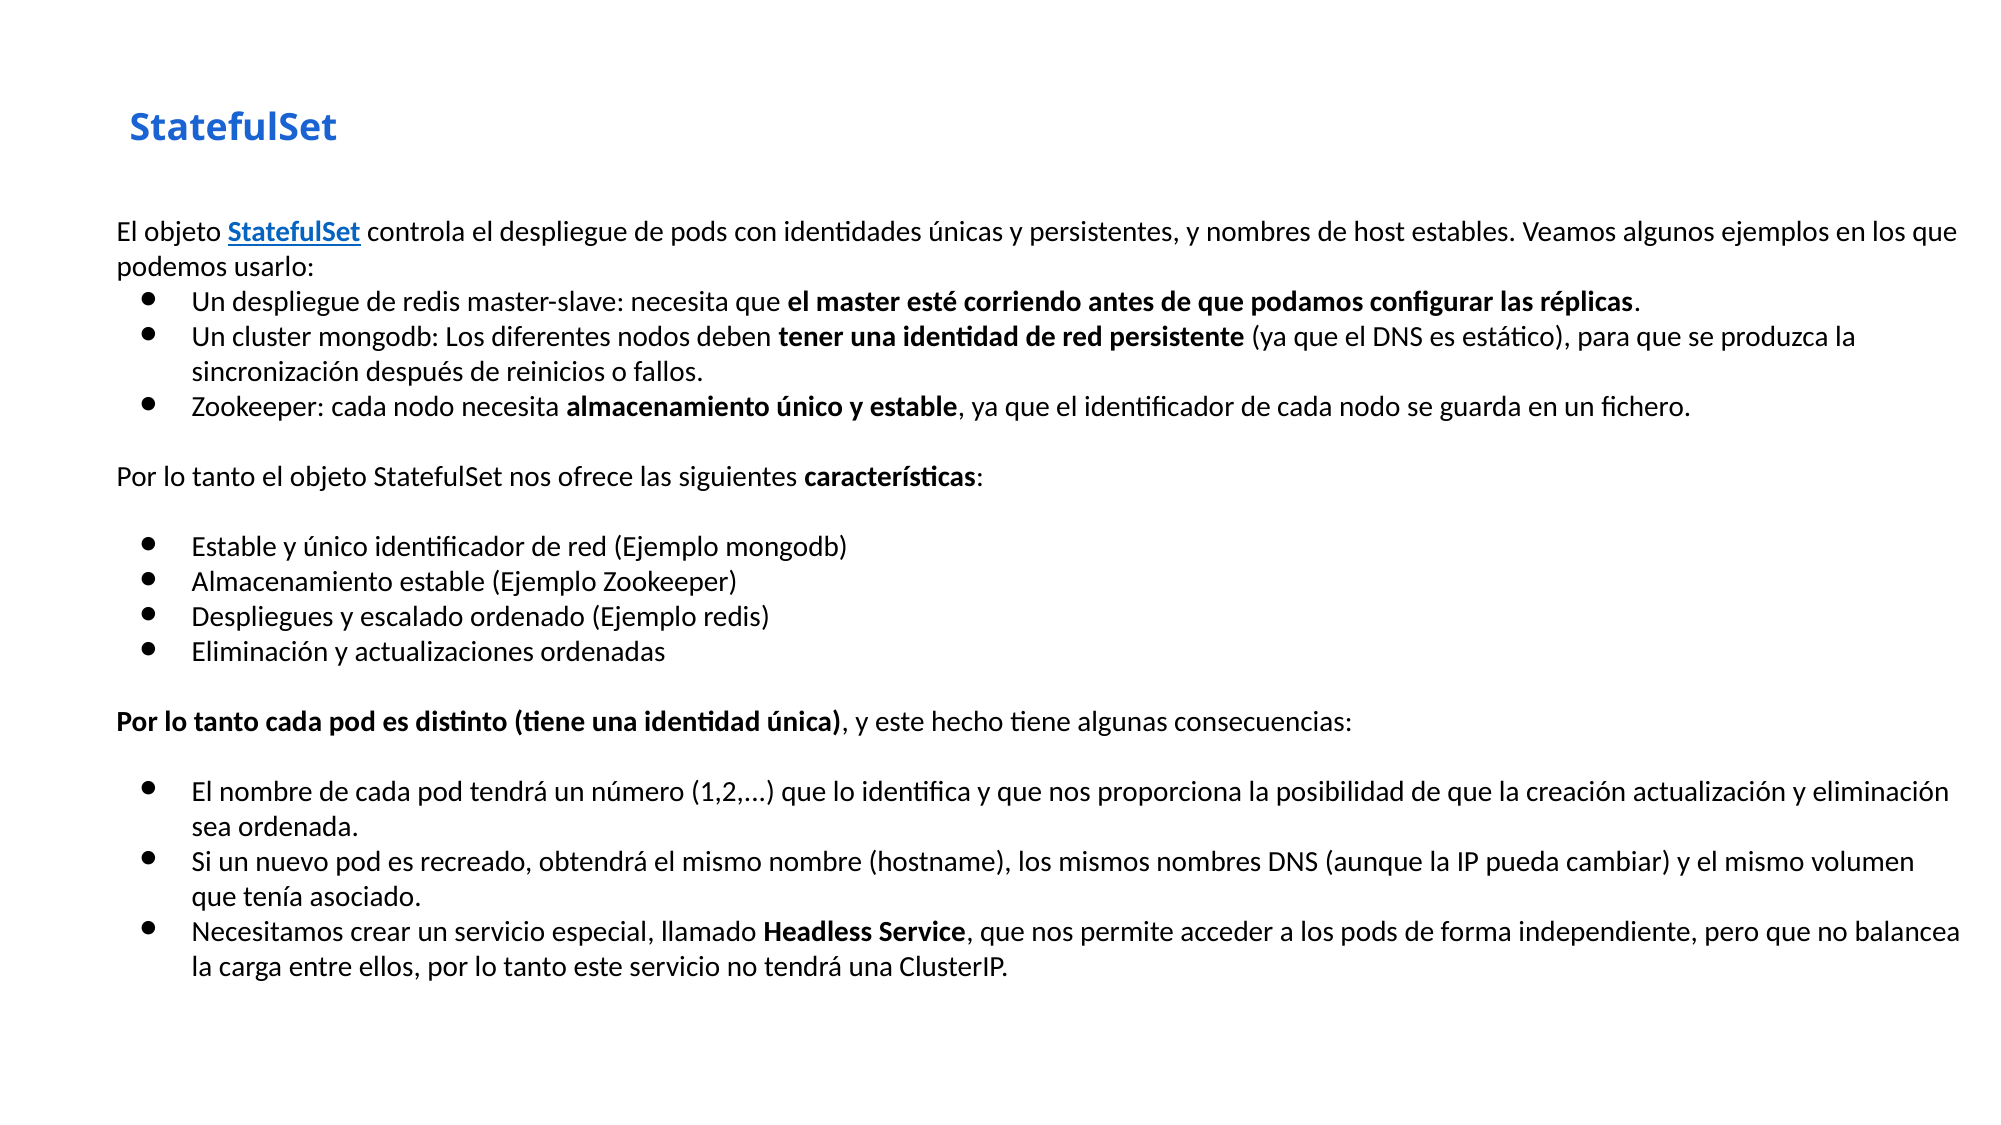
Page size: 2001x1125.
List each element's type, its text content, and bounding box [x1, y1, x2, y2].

text_box El objeto StatefulSet controla el despliegue de pods con identidades únicas y persistentes, y nombres de host estables. Veamos algunos ejemplos en los que podemos usarlo: Un despliegue de redis master-slave: necesita que el master esté corriendo antes de que podamos configurar las réplicas. Un cluster mongodb: Los diferentes nodos deben tener una identidad de red persistente (ya que el DNS es estático), para que se produzca la sincronización después de reinicios o fallos. Zookeeper: cada nodo necesita almacenamiento único y estable, ya que el identificador de cada nodo se guarda en un fichero. Por lo tanto el objeto StatefulSet nos ofrece las siguientes características: Estable y único identificador de red (Ejemplo mongodb) Almacenamiento estable (Ejemplo Zookeeper) Despliegues y escalado ordenado (Ejemplo redis) Eliminación y actualizaciones ordenadas Por lo tanto cada pod es distinto (tiene una identidad única), y este hecho tiene algunas consecuencias: El nombre de cada pod tendrá un número (1,2,...) que lo identifica y que nos proporciona la posibilidad de que la creación actualización y eliminación sea ordenada. Si un nuevo pod es recreado, obtendrá el mismo nombre (hostname), los mismos nombres DNS (aunque la IP pueda cambiar) y el mismo volumen que tenía asociado. Necesitamos crear un servicio especial, llamado Headless Service, que nos permite acceder a los pods de forma independiente, pero que no balancea la carga entre ellos, por lo tanto este servicio no tendrá una ClusterIP. [101, 205, 1977, 418]
text_box StatefulSet [129, 100, 339, 152]
